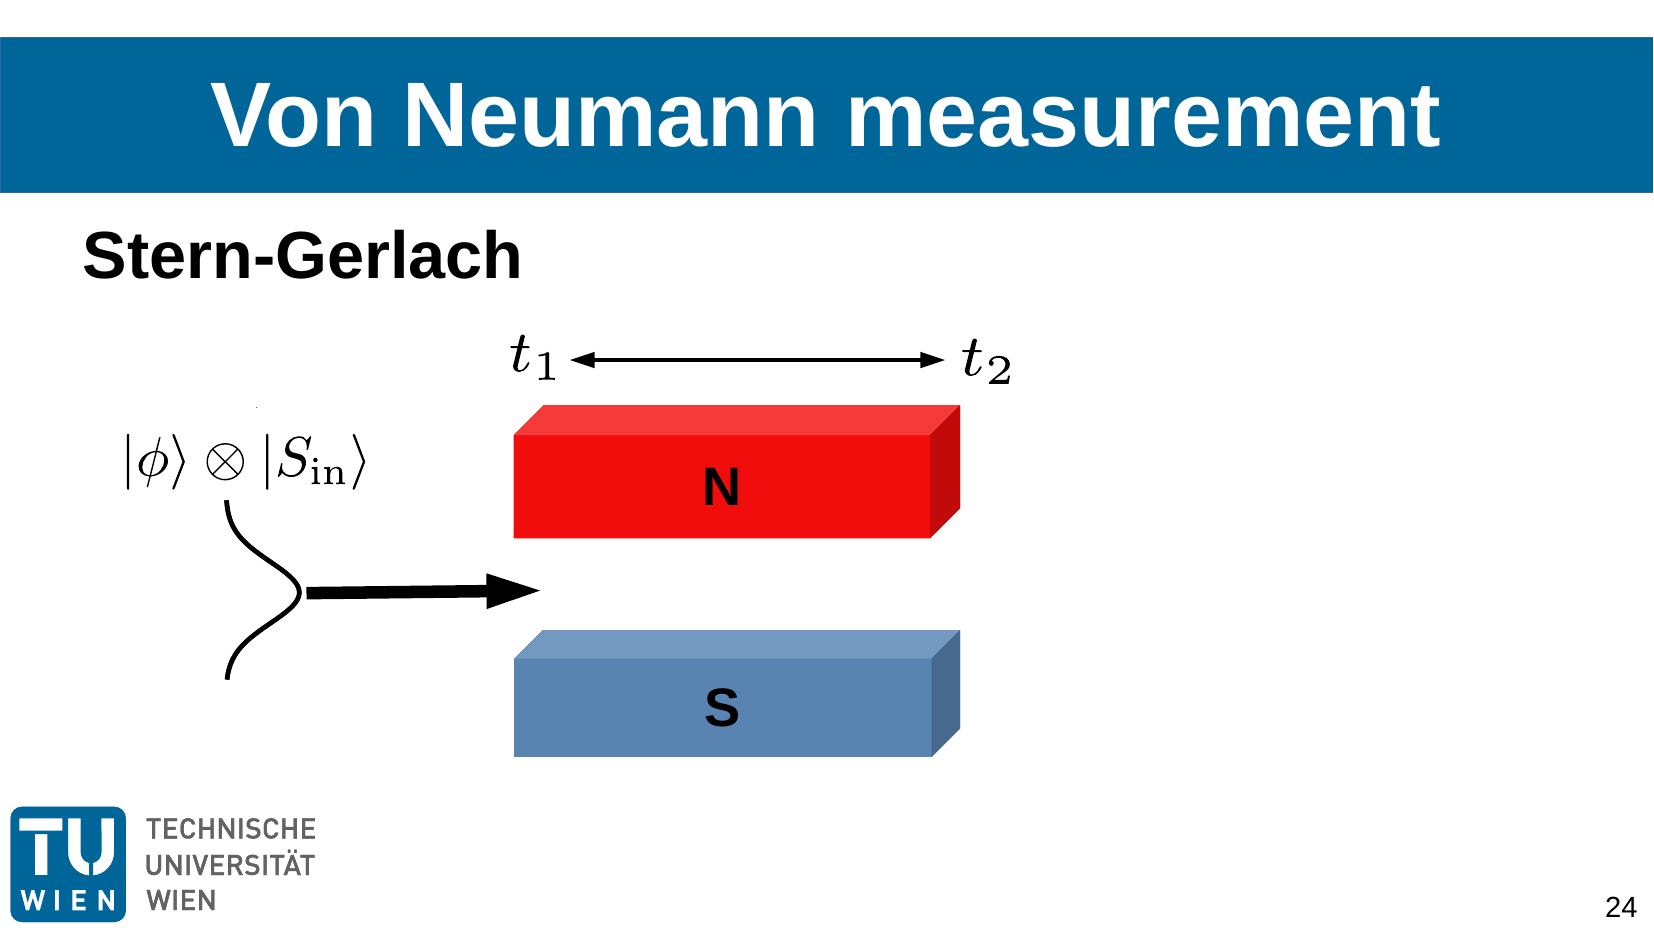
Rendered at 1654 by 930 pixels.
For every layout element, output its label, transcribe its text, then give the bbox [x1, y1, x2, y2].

text_box S [514, 659, 931, 757]
picture [504, 330, 556, 391]
title Von Neumann measurement [0, 37, 1653, 193]
text_box N [513, 436, 930, 539]
text_box Amplitude square [513, 405, 959, 436]
text_box Real part [514, 630, 959, 659]
list Stern-Gerlach [82, 217, 1571, 301]
picture [113, 407, 382, 692]
picture [960, 315, 1021, 395]
